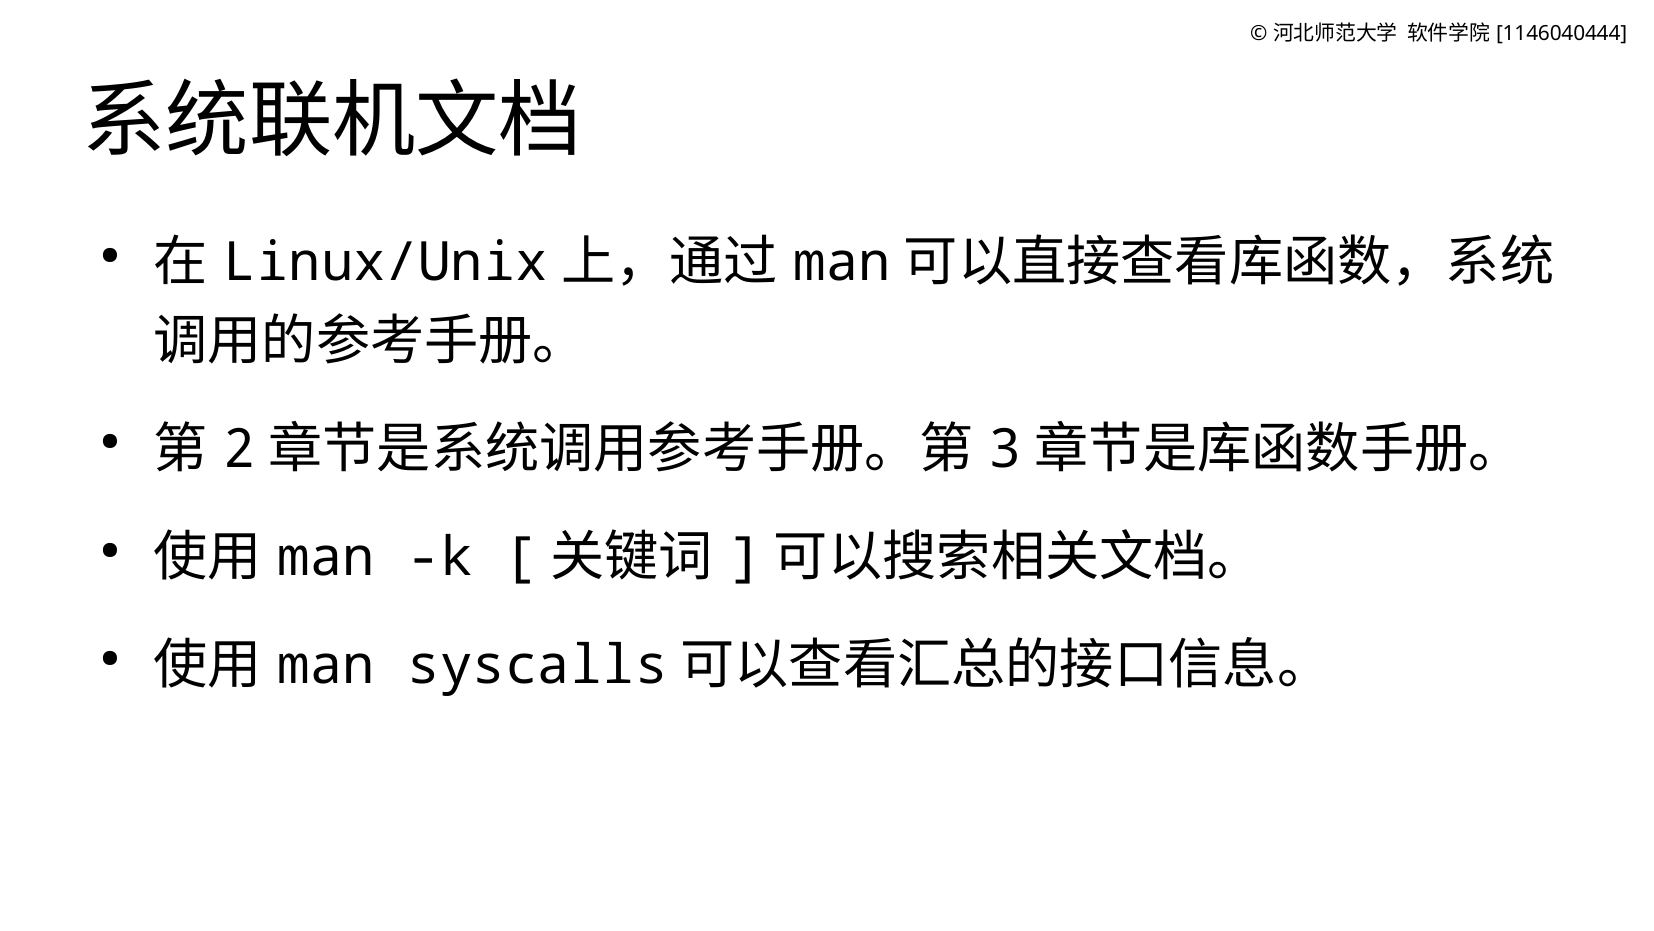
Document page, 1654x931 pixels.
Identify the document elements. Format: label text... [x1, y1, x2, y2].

title 系统联机文档 [82, 37, 1571, 189]
list 在Linux/Unix上，通过man可以直接查看库函数，系统调用的参考手册。 第2章节是系统调用参考手册。第3章节是库函数手册。 使用man -k [关键词]可以搜索相关文档。 使用man syscalls可以查看汇总的接口信息。 [82, 217, 1571, 758]
